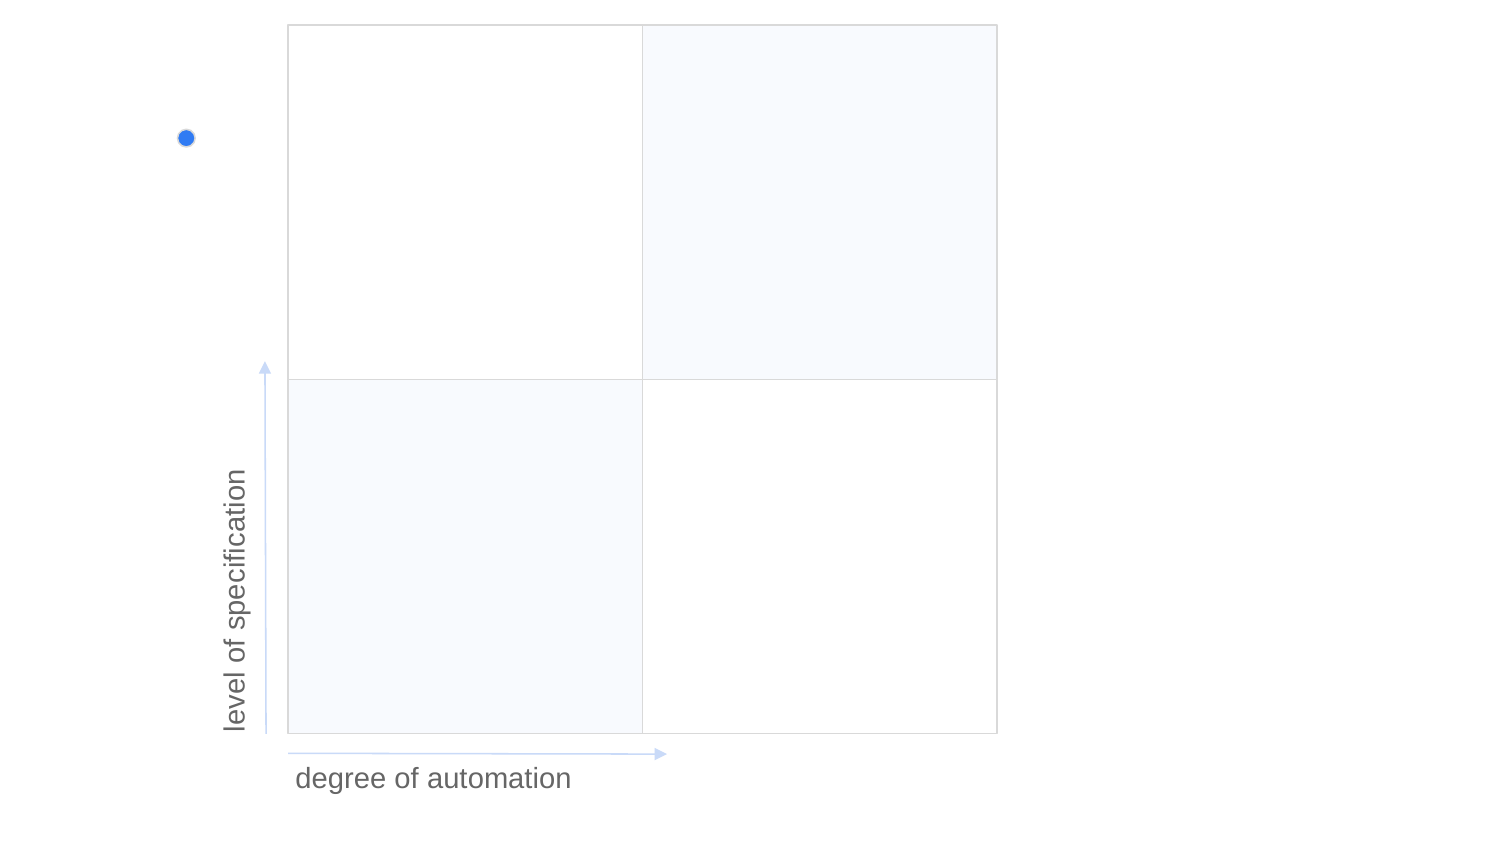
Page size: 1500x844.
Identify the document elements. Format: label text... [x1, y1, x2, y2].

text_box degree of automation [280, 744, 626, 800]
text_box [288, 25, 997, 734]
text_box [177, 129, 196, 147]
text_box level of specification [200, 402, 256, 748]
